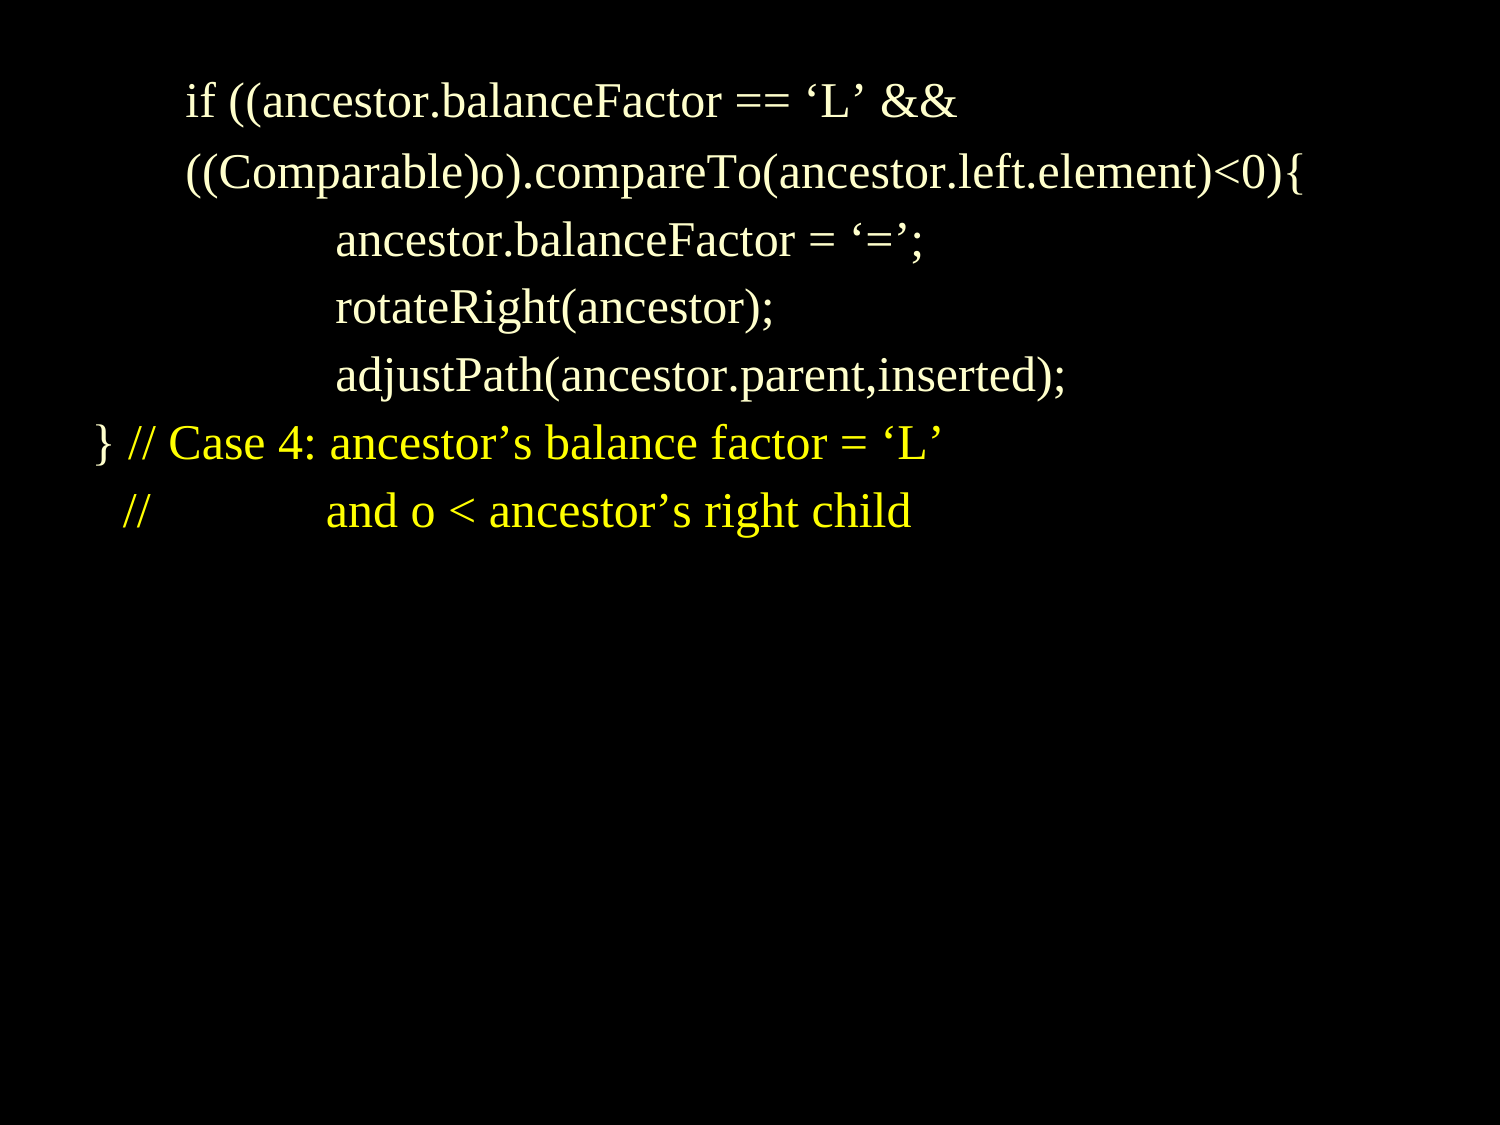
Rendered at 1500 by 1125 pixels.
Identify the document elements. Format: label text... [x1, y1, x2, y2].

list if ((ancestor.balanceFactor == ‘L’ && ((Comparable)o).compareTo(ancestor.left.element)<0){ ancestor.balanceFactor = ‘=’; rotateRight(ancestor); adjustPath(ancestor.parent,inserted); } // Case 4: ancestor’s balance factor = ‘L’ // and o < ancestor’s right child [20, 49, 1480, 1063]
